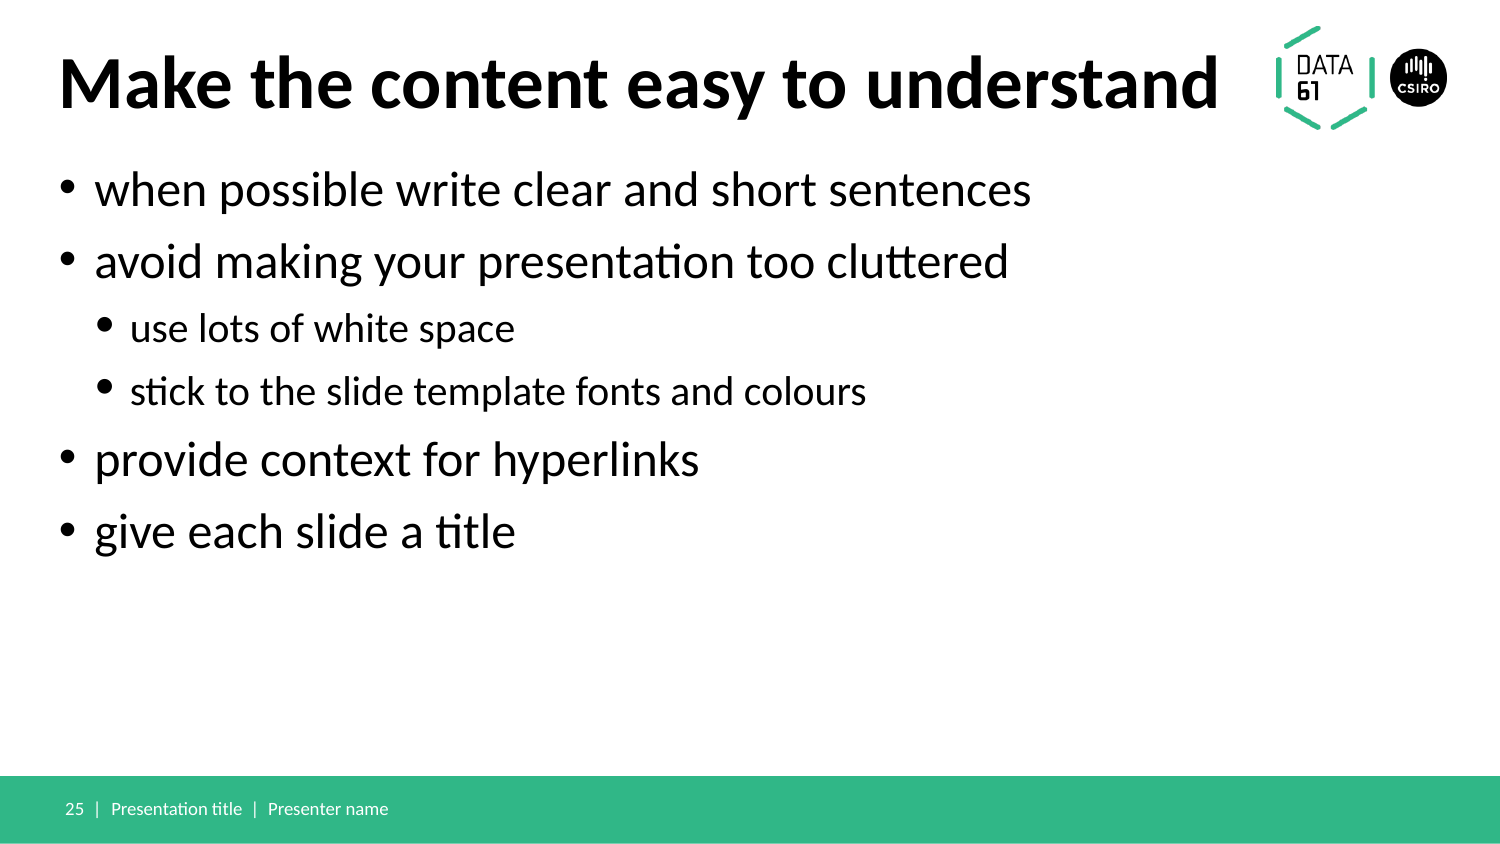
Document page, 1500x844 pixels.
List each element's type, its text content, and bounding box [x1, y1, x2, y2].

picture [1276, 26, 1447, 130]
list when possible write clear and short sentences avoid making your presentation too cluttered use lots of white space stick to the slide template fonts and colours provide context for hyperlinks give each slide a title [58, 156, 1447, 719]
footer Presentation title | Presenter name [111, 800, 1110, 816]
title Make the content easy to understand [58, 33, 1258, 139]
slide_number <number> | [54, 800, 102, 816]
